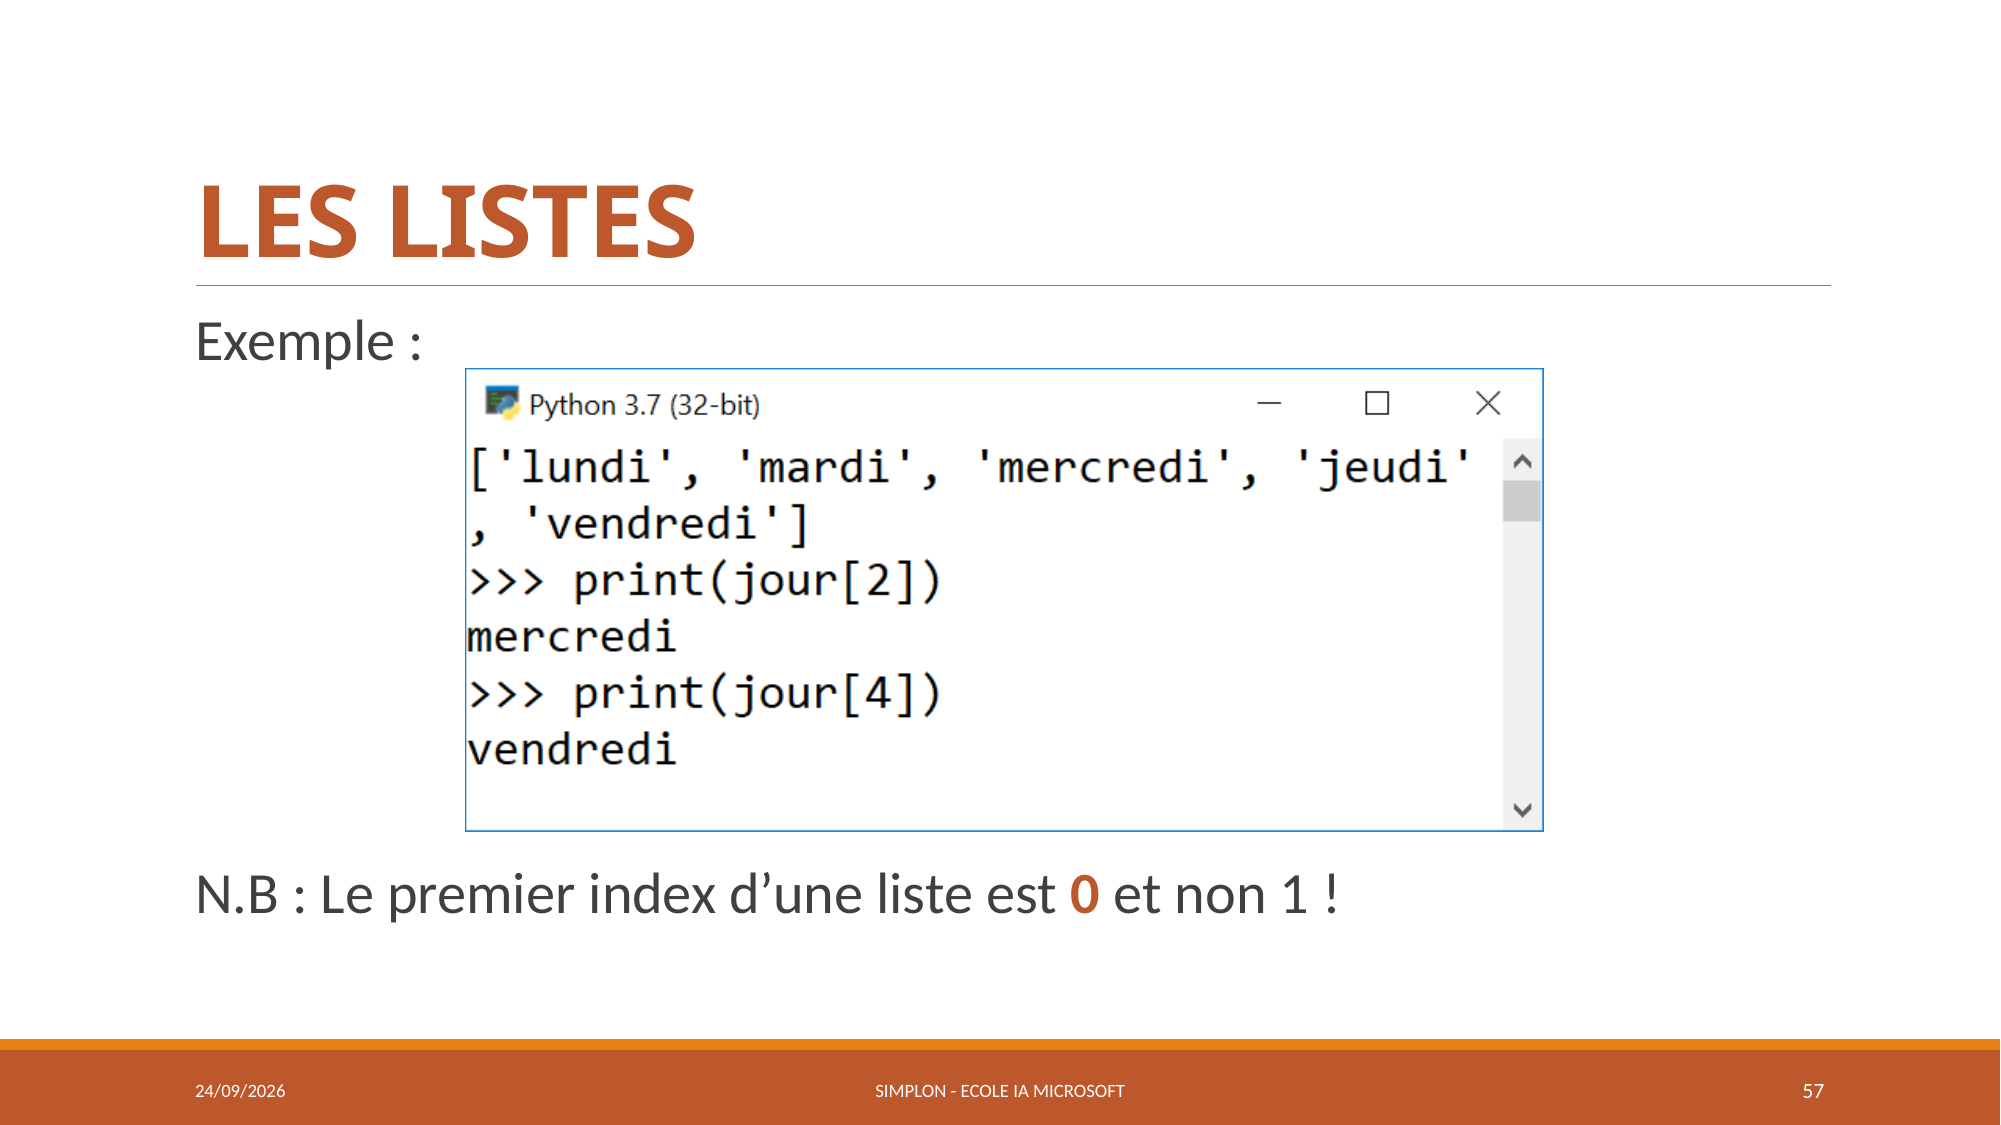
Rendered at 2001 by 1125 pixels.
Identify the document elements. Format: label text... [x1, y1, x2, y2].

footer Simplon - Ecole IA Microsoft [604, 1059, 1396, 1120]
picture [465, 368, 1544, 832]
slide_number 16/01/2020 [180, 1059, 586, 1120]
list Exemple : N.B : Le premier index d’une liste est 0 et non 1 ! [180, 302, 1830, 976]
title LES LISTES [180, 47, 1830, 285]
slide_number <numéro> [1624, 1059, 1840, 1120]
